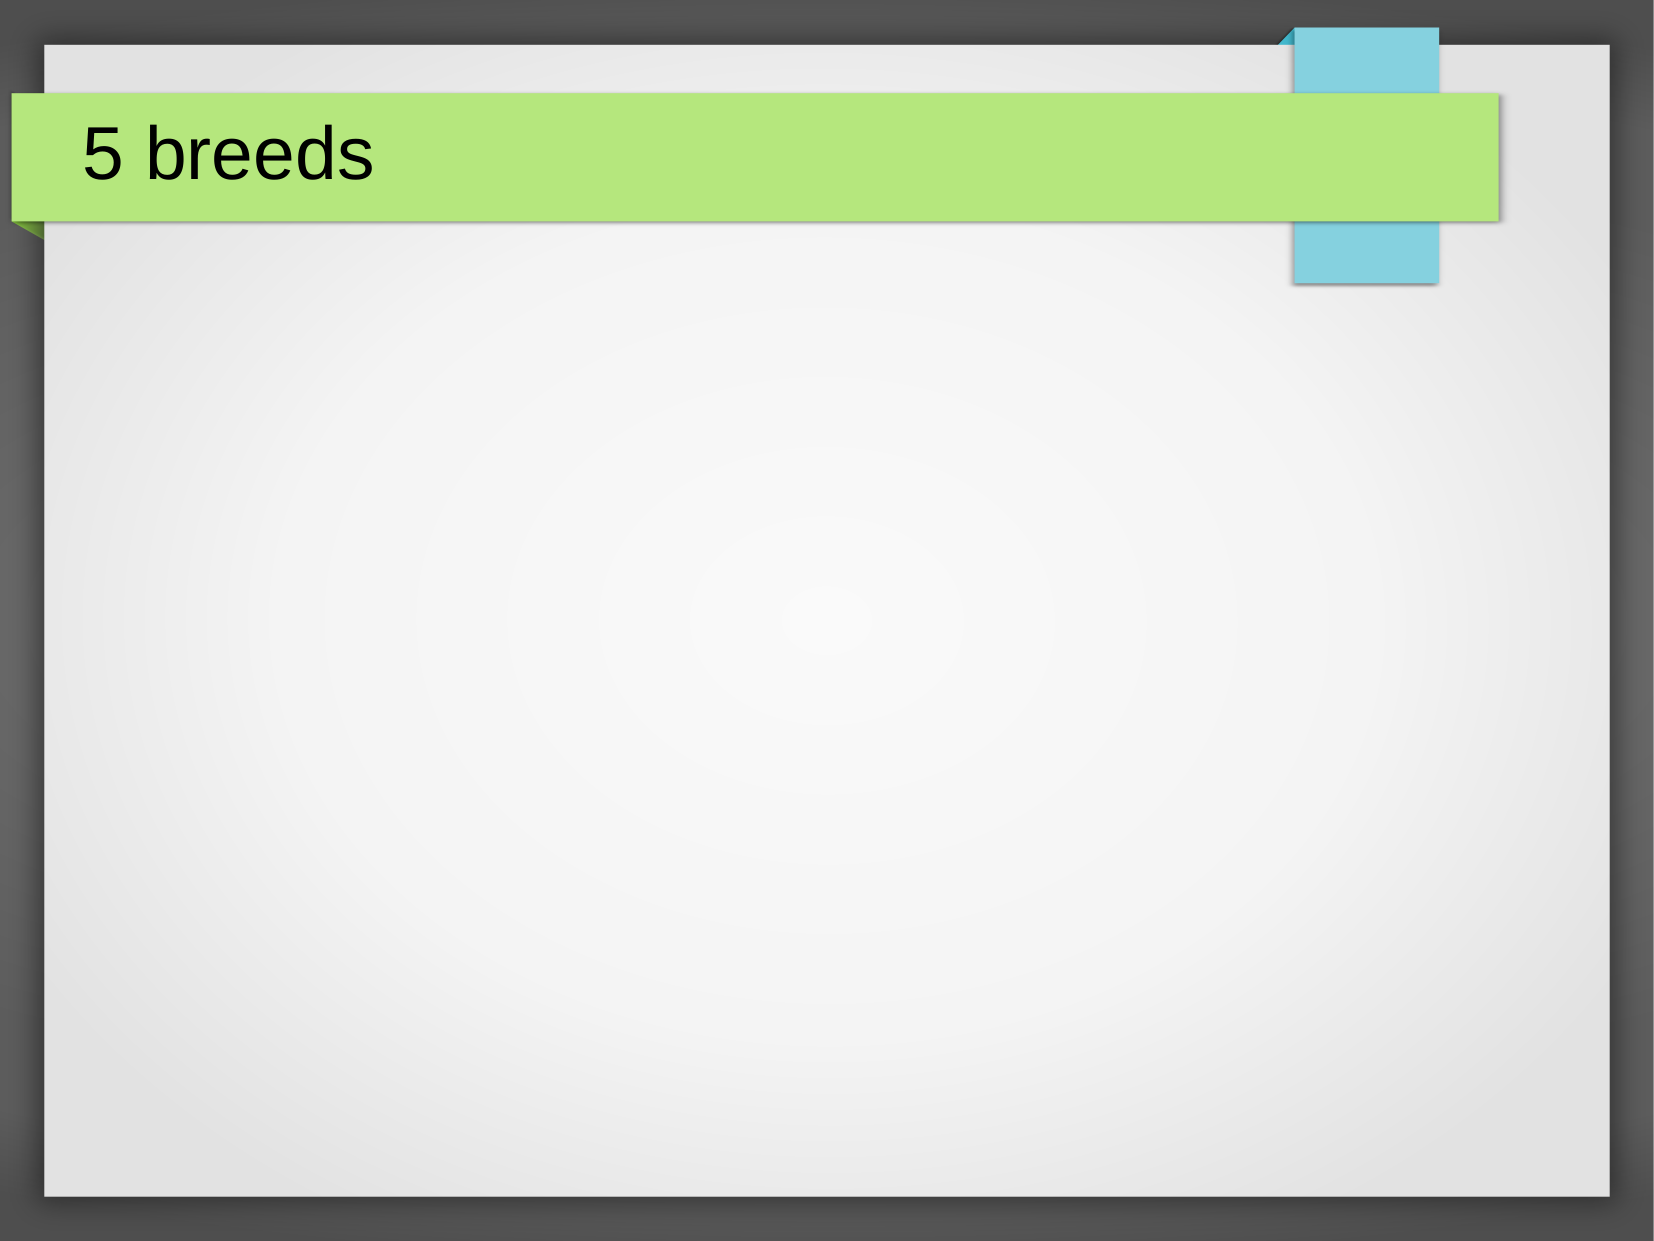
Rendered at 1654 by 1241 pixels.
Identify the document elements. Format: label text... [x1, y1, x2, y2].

picture [0, 0, 1654, 1241]
title 5 breeds [82, 94, 1264, 213]
